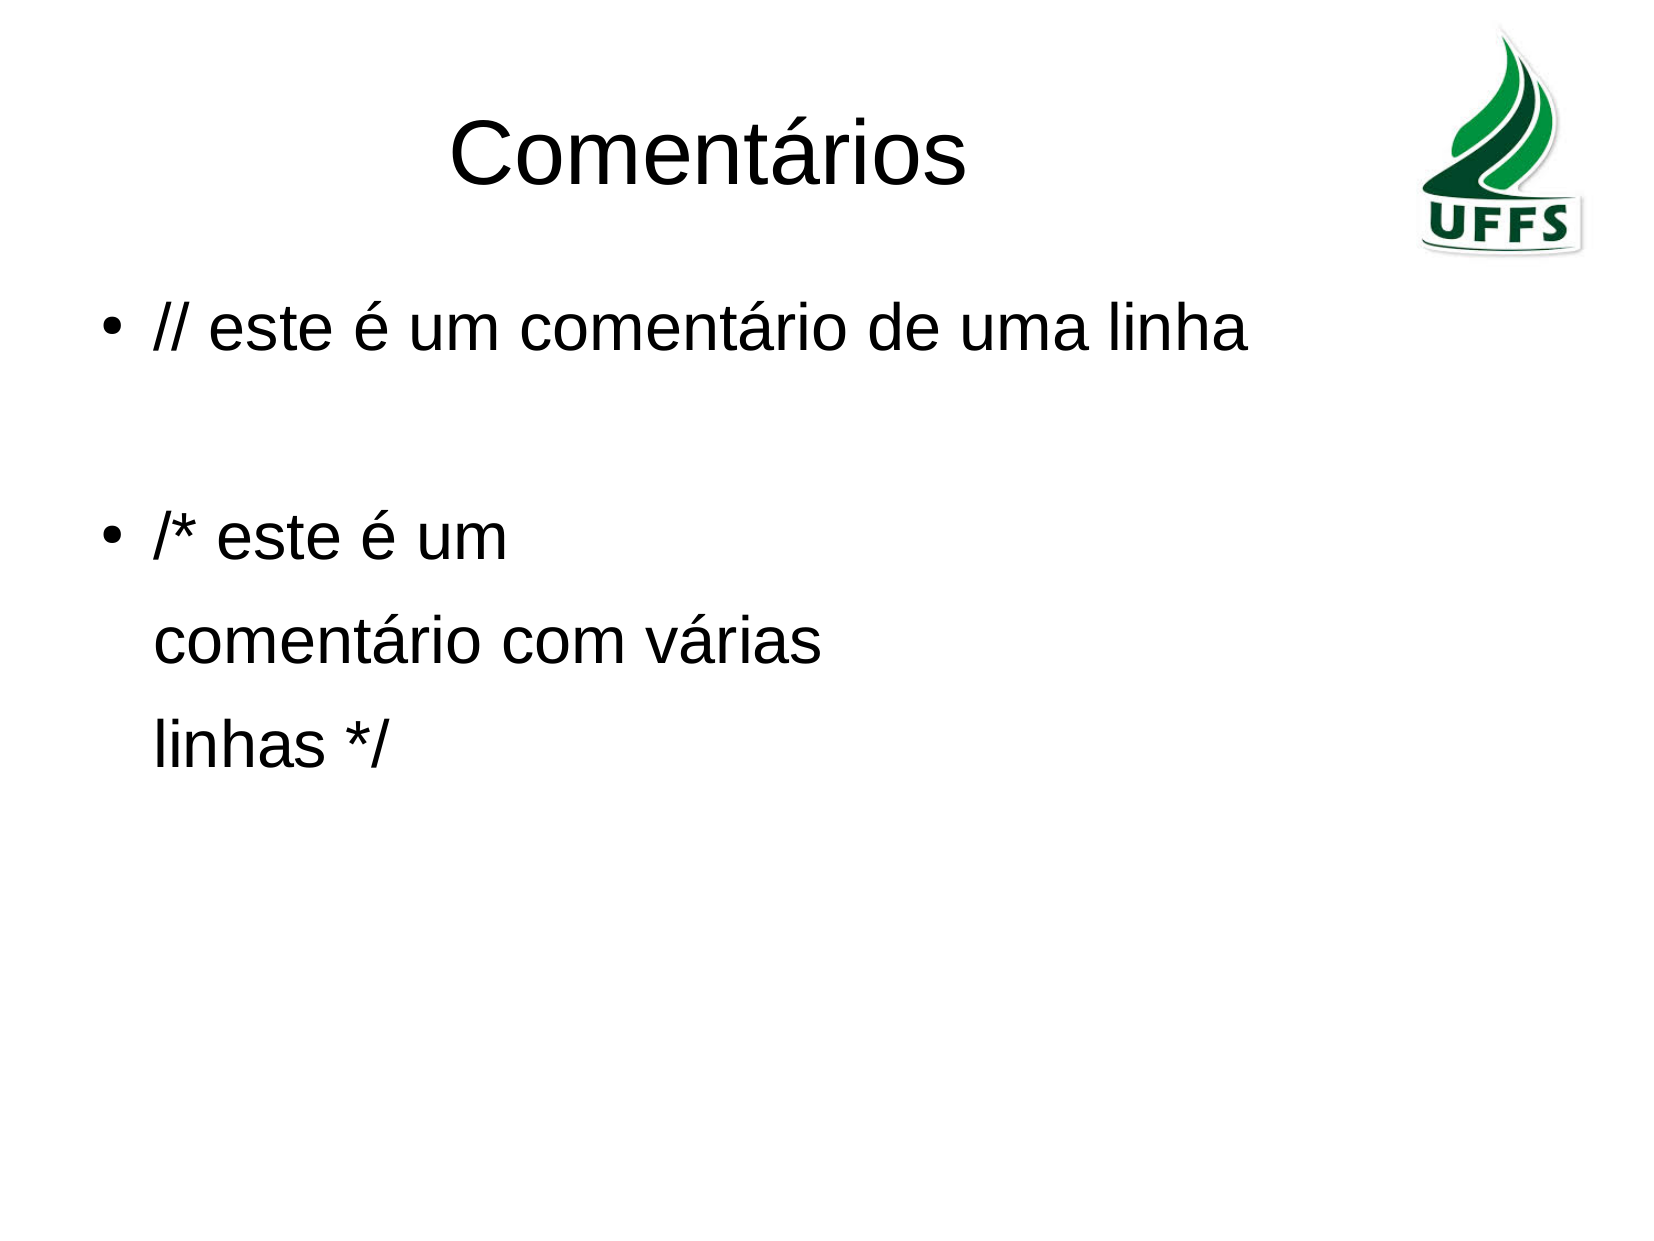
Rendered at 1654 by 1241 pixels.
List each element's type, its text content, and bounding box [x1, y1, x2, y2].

list // este é um comentário de uma linha /* este é um comentário com várias linhas */ [82, 290, 1571, 1010]
picture [1381, 20, 1624, 272]
title Comentários [82, 49, 1335, 257]
